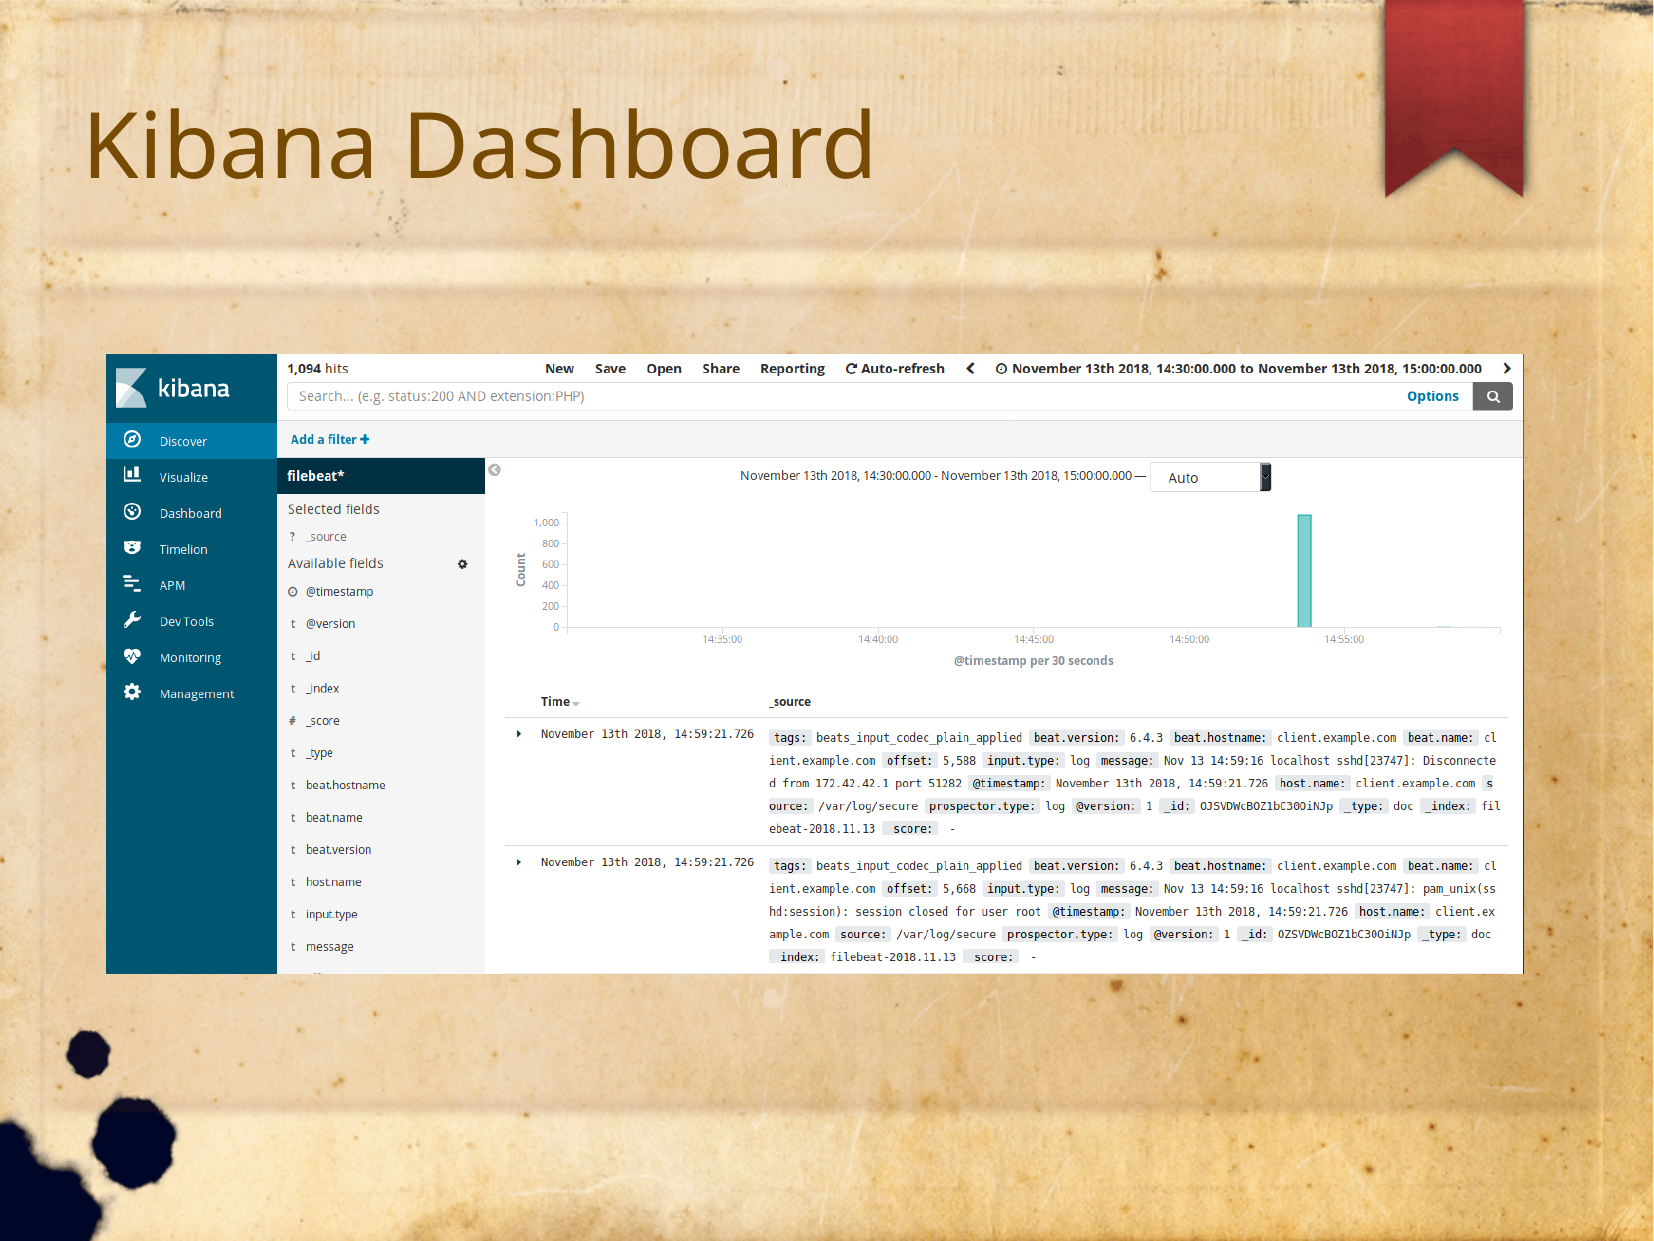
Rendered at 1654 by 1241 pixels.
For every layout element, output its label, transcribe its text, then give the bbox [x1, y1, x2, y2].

picture [0, 0, 1654, 1241]
title Kibana Dashboard [82, 49, 1347, 237]
